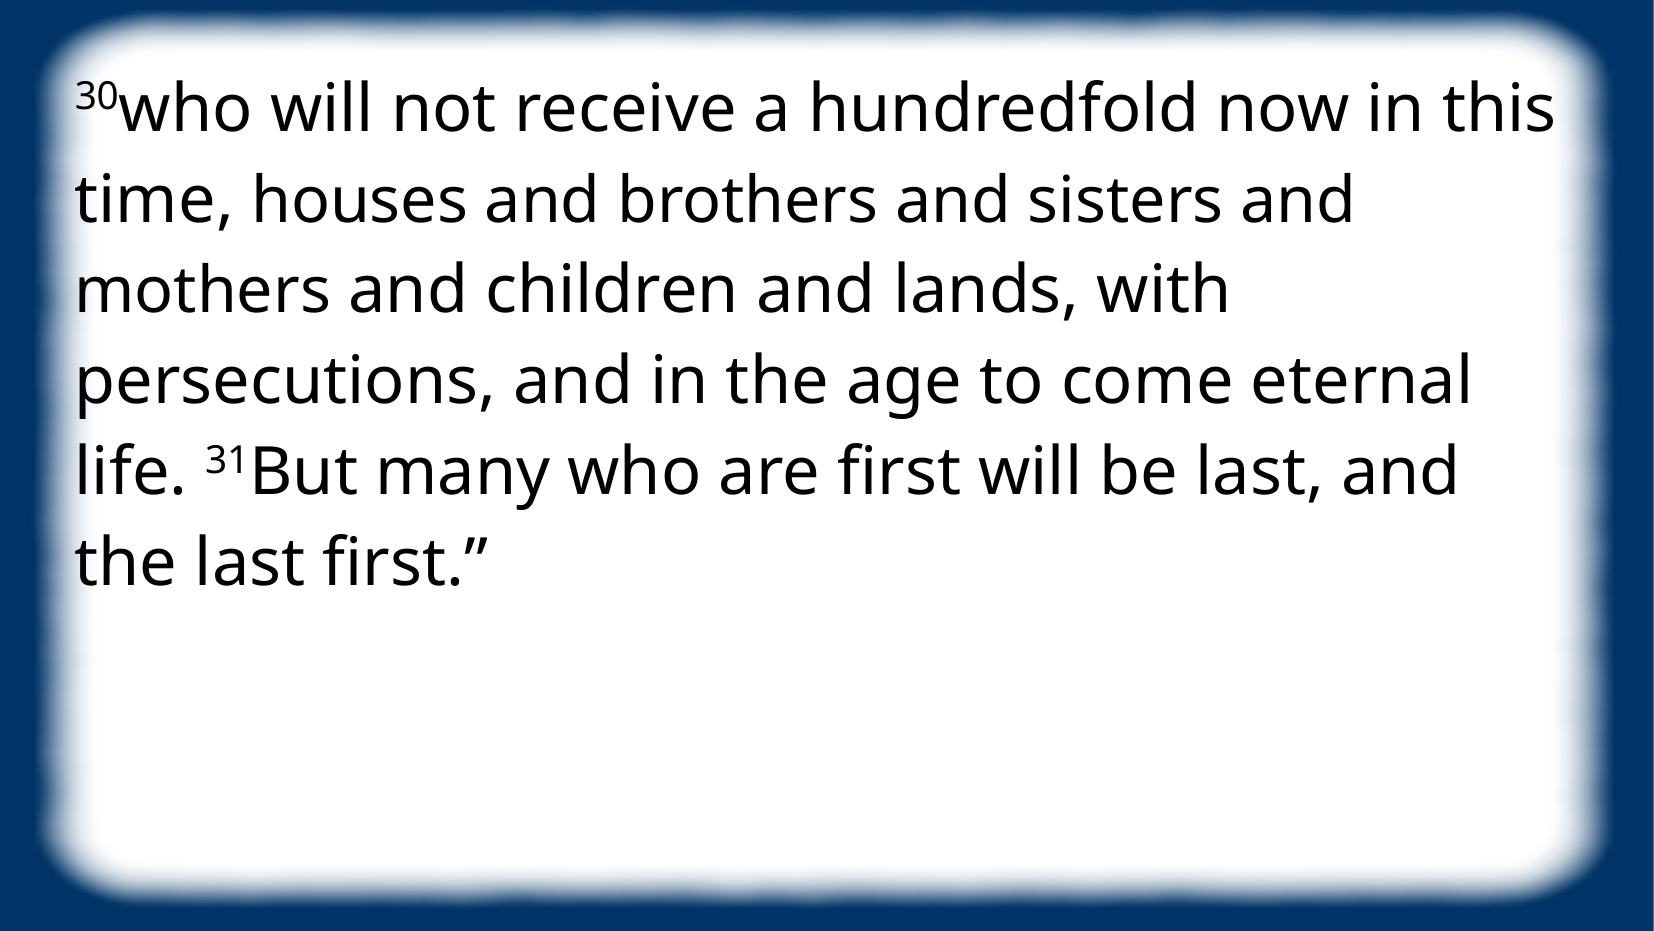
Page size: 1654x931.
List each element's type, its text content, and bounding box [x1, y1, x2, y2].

picture [0, 0, 1654, 931]
text_box 30who will not receive a hundredfold now in this time, houses and brothers and sisters and mothers and children and lands, with persecutions, and in the age to come eternal life. 31But many who are first will be last, and the last first.” [60, 52, 1576, 541]
